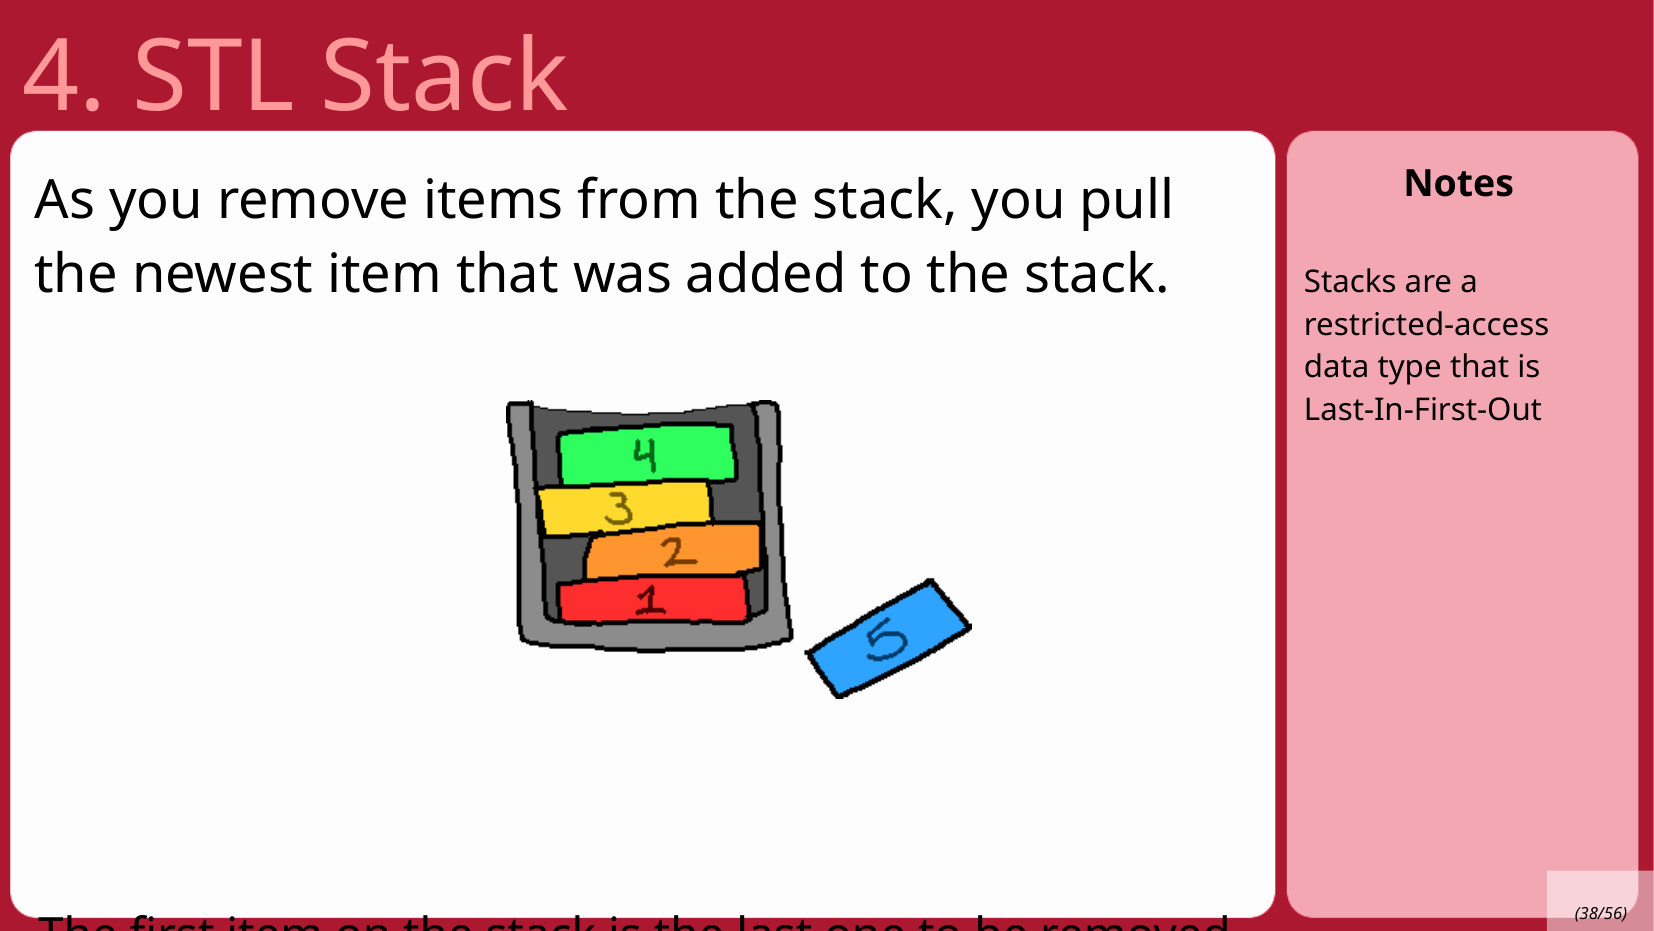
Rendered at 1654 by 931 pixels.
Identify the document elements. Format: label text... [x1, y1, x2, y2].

text_box As you remove items from the stack, you pull the newest item that was added to the stack. The first item on the stack is the last one to be removed. [34, 160, 1248, 821]
text_box Notes Stacks are a restricted-access data type that is Last-In-First-Out [1289, 149, 1629, 390]
picture [0, 0, 1654, 931]
title 4. STL Stack [22, 7, 1511, 136]
text_box (<number>/56) [1546, 877, 1654, 931]
